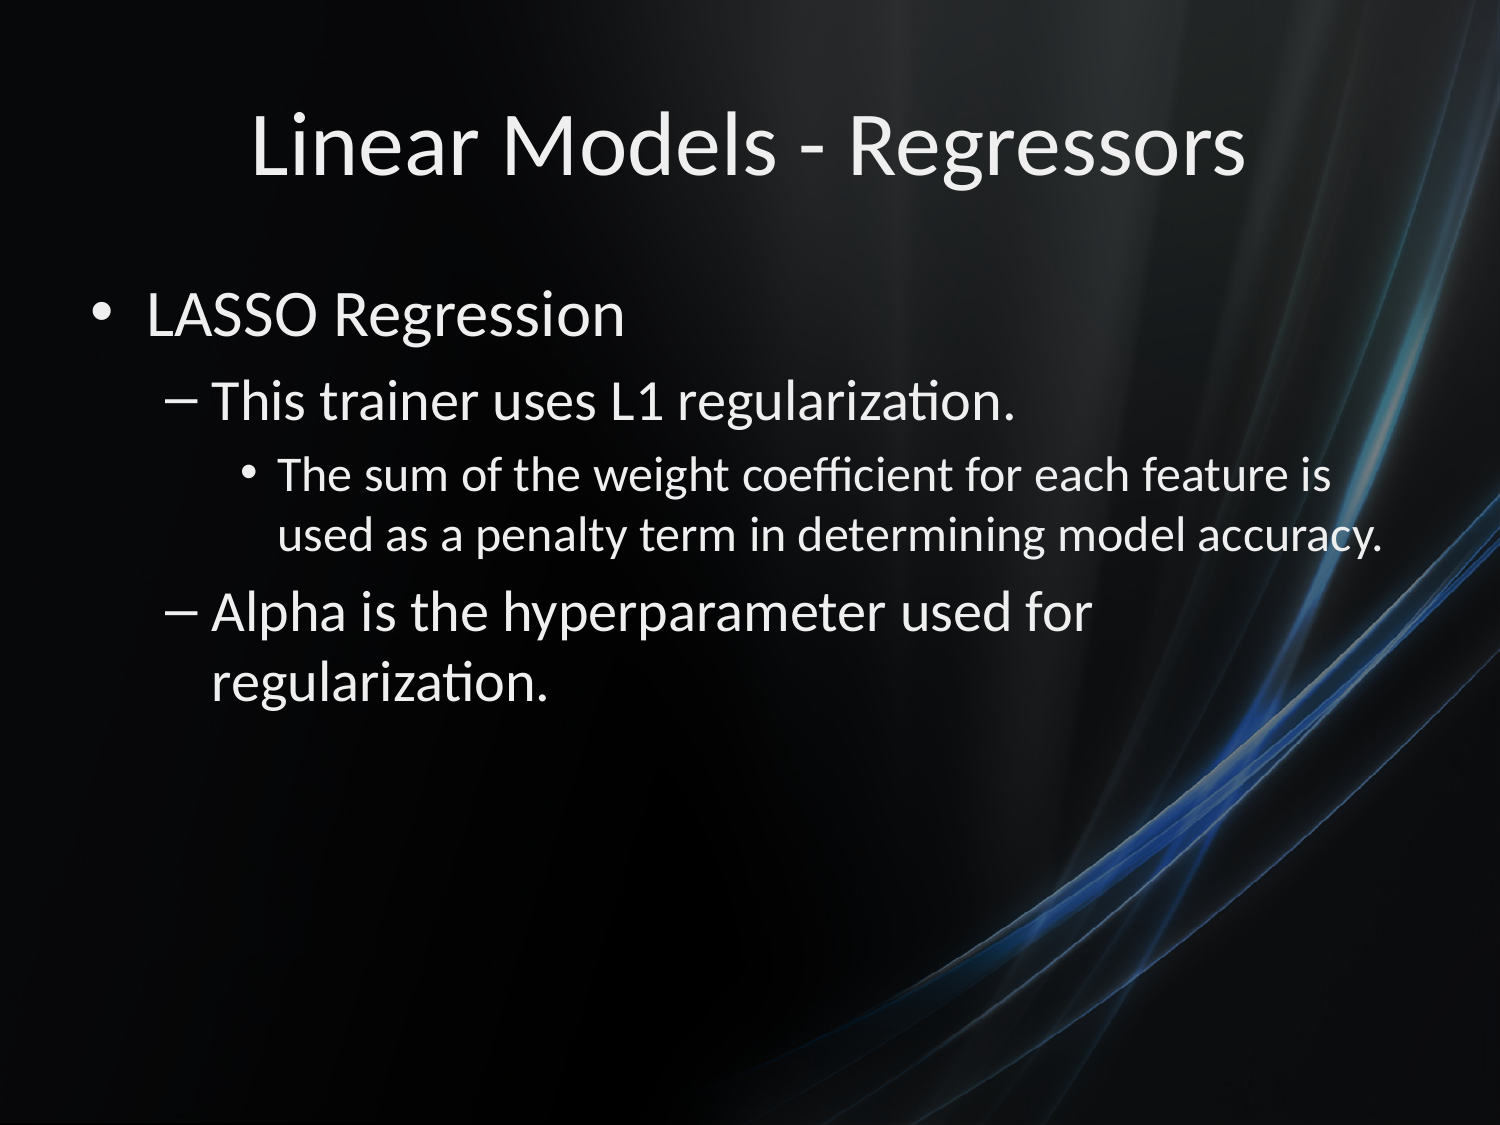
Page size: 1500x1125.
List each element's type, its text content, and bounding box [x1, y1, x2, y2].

title Linear Models - Regressors [75, 45, 1425, 233]
picture [0, 0, 1500, 1125]
list LASSO Regression This trainer uses L1 regularization. The sum of the weight coefficient for each feature is used as a penalty term in determining model accuracy. Alpha is the hyperparameter used for regularization. [75, 262, 1425, 1005]
